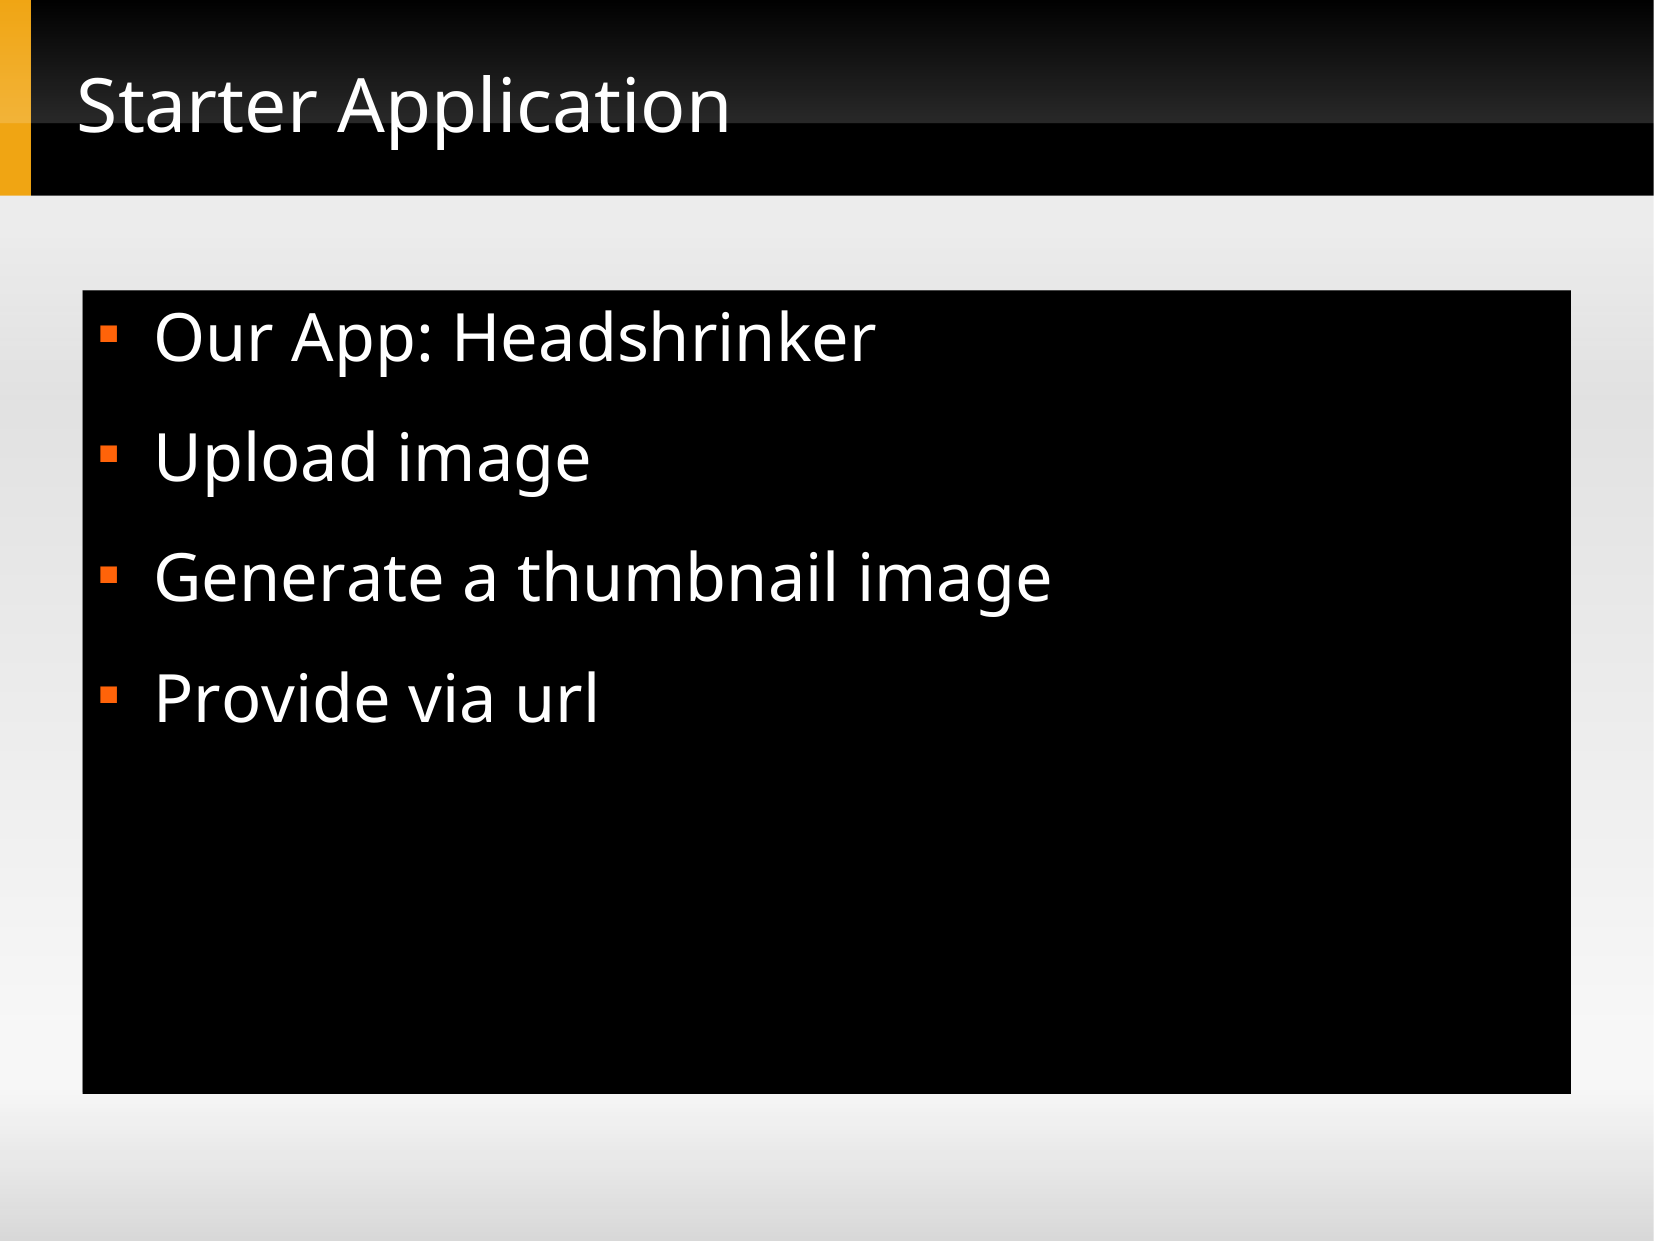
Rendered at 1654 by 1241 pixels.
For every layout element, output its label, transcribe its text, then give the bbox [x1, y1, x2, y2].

list Our App: Headshrinker Upload image Generate a thumbnail image Provide via url [82, 290, 1571, 1094]
text_box [37, 262, 1576, 1178]
title Starter Application [76, 7, 1565, 200]
picture [0, 0, 1654, 1241]
